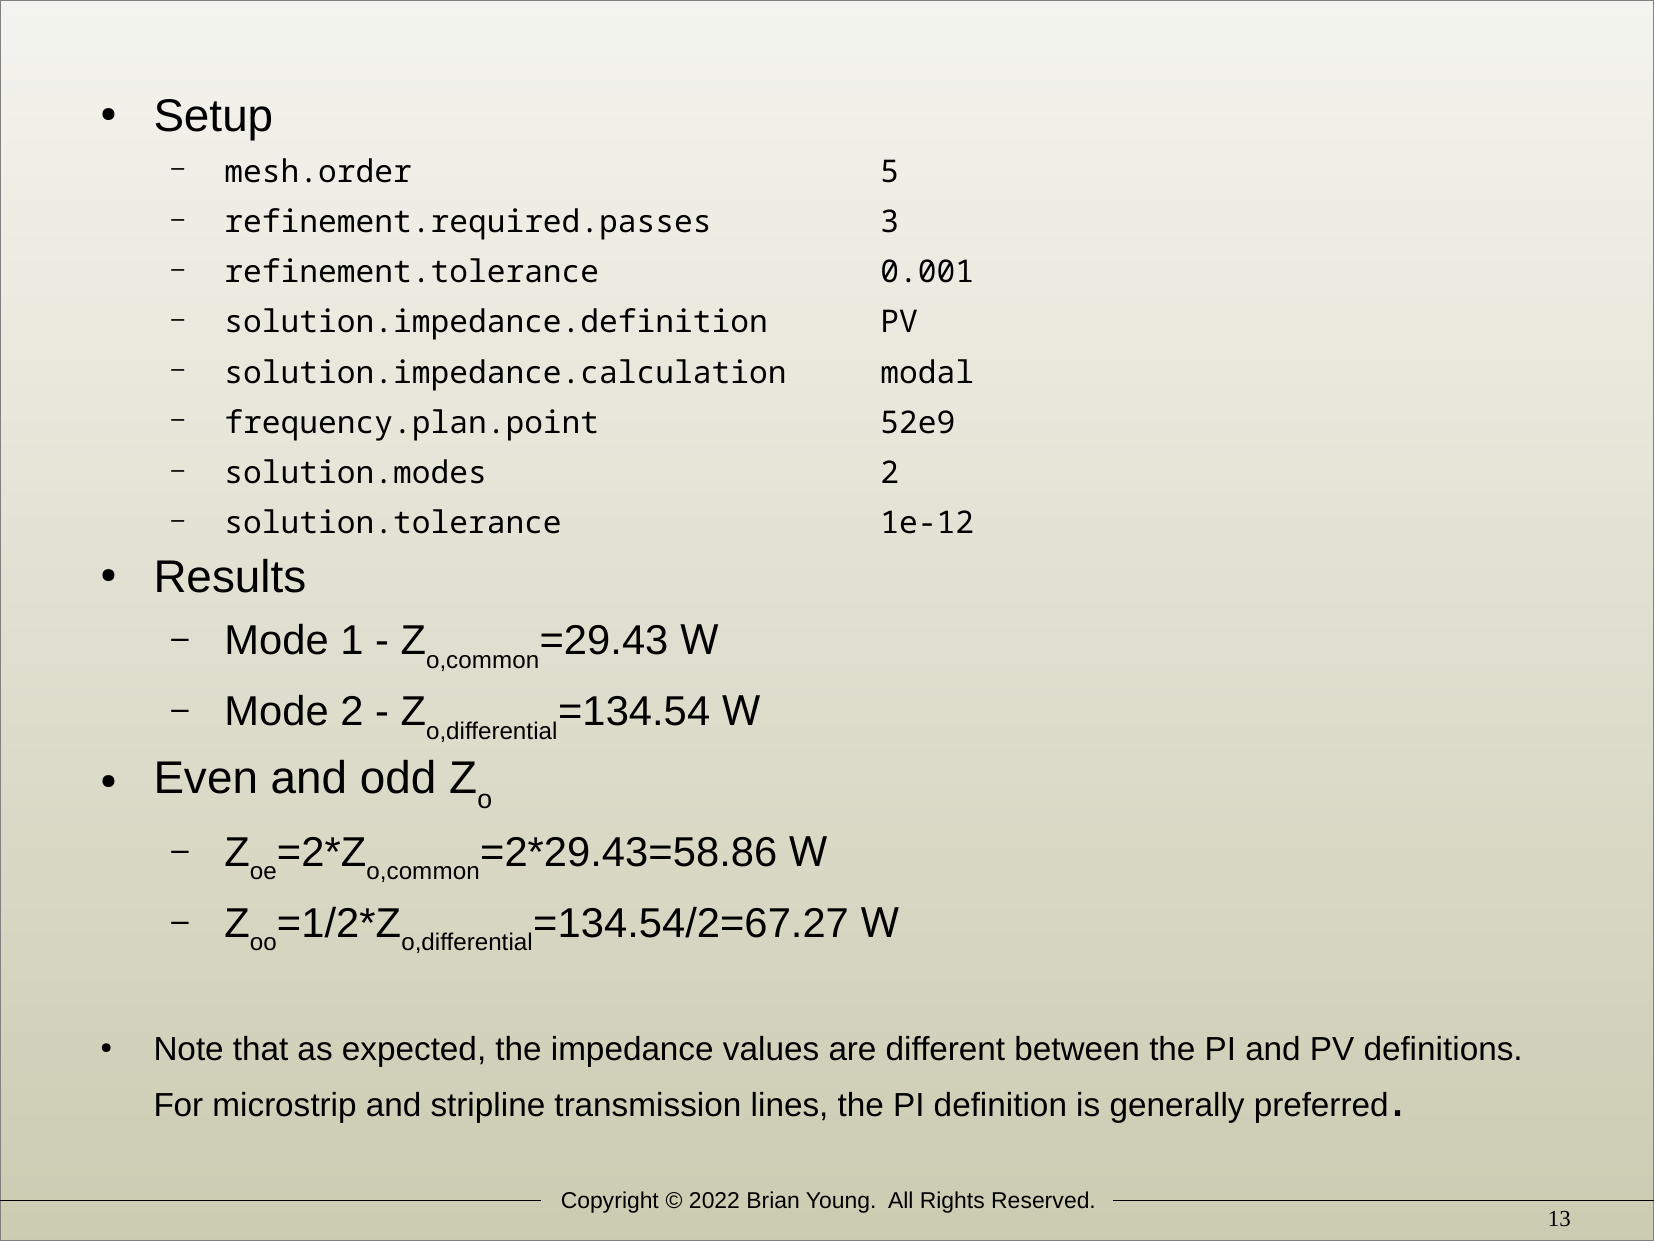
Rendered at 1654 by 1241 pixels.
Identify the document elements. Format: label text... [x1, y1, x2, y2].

list Setup mesh.order 5 refinement.required.passes 3 refinement.tolerance 0.001 solution.impedance.definition PV solution.impedance.calculation modal frequency.plan.point 52e9 solution.modes 2 solution.tolerance 1e-12 Results Mode 1 - Zo,common=29.43 W Mode 2 - Zo,differential=134.54 W Even and odd Zo Zoe=2*Zo,common=2*29.43=58.86 W Zoo=1/2*Zo,differential=134.54/2=67.27 W Note that as expected, the impedance values are different between the PI and PV definitions. For microstrip and stripline transmission lines, the PI definition is generally preferred. [82, 90, 1571, 1109]
